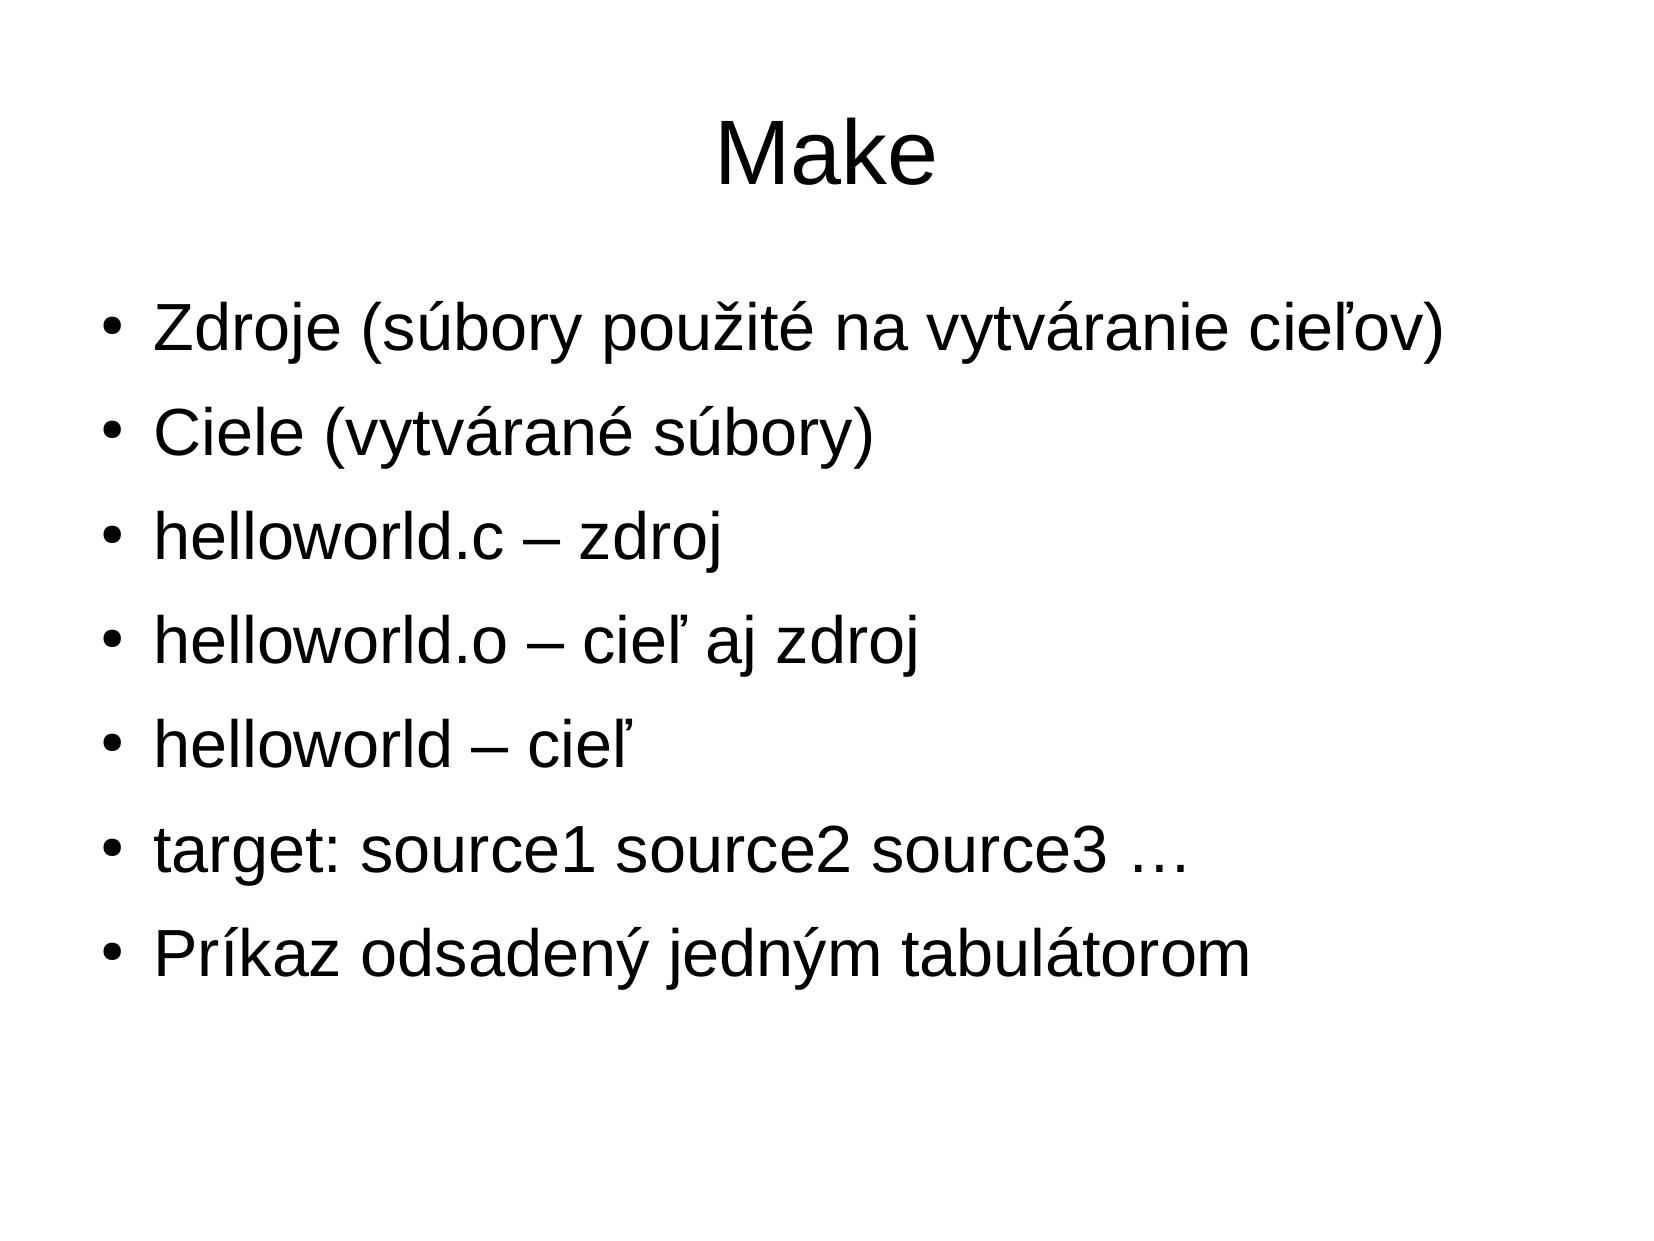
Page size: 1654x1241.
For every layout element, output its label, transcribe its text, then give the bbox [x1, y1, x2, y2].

list Zdroje (súbory použité na vytváranie cieľov) Ciele (vytvárané súbory) helloworld.c – zdroj helloworld.o – cieľ aj zdroj helloworld – cieľ target: source1 source2 source3 … Príkaz odsadený jedným tabulátorom [82, 290, 1538, 1010]
title Make [82, 49, 1571, 257]
